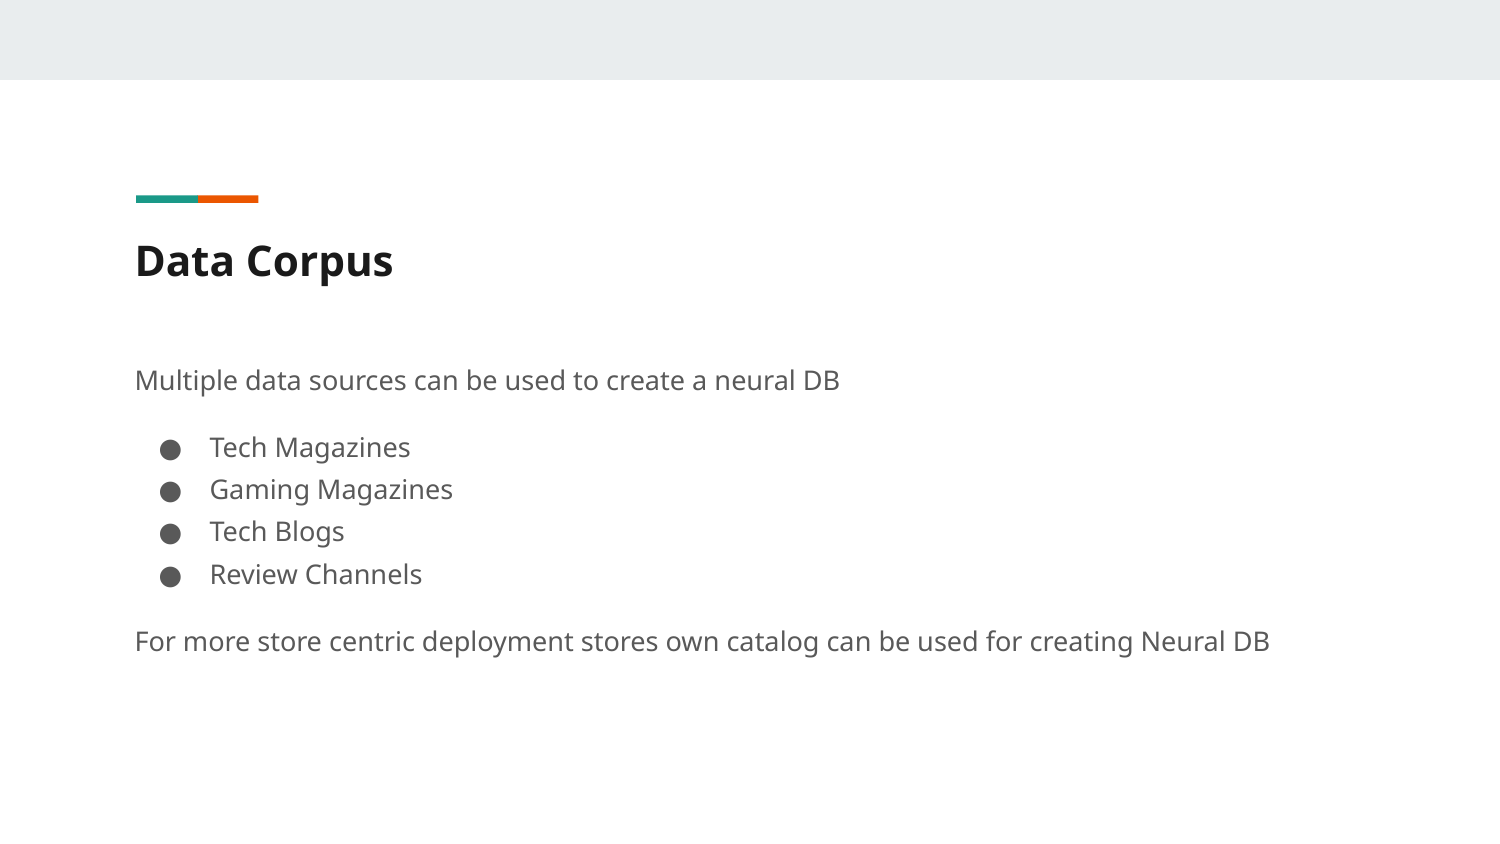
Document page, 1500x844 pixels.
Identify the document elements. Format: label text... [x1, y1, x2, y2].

title Data Corpus [119, 216, 1381, 305]
list Multiple data sources can be used to create a neural DB Tech Magazines Gaming Magazines Tech Blogs Review Channels For more store centric deployment stores own catalog can be used for creating Neural DB [119, 341, 1381, 712]
